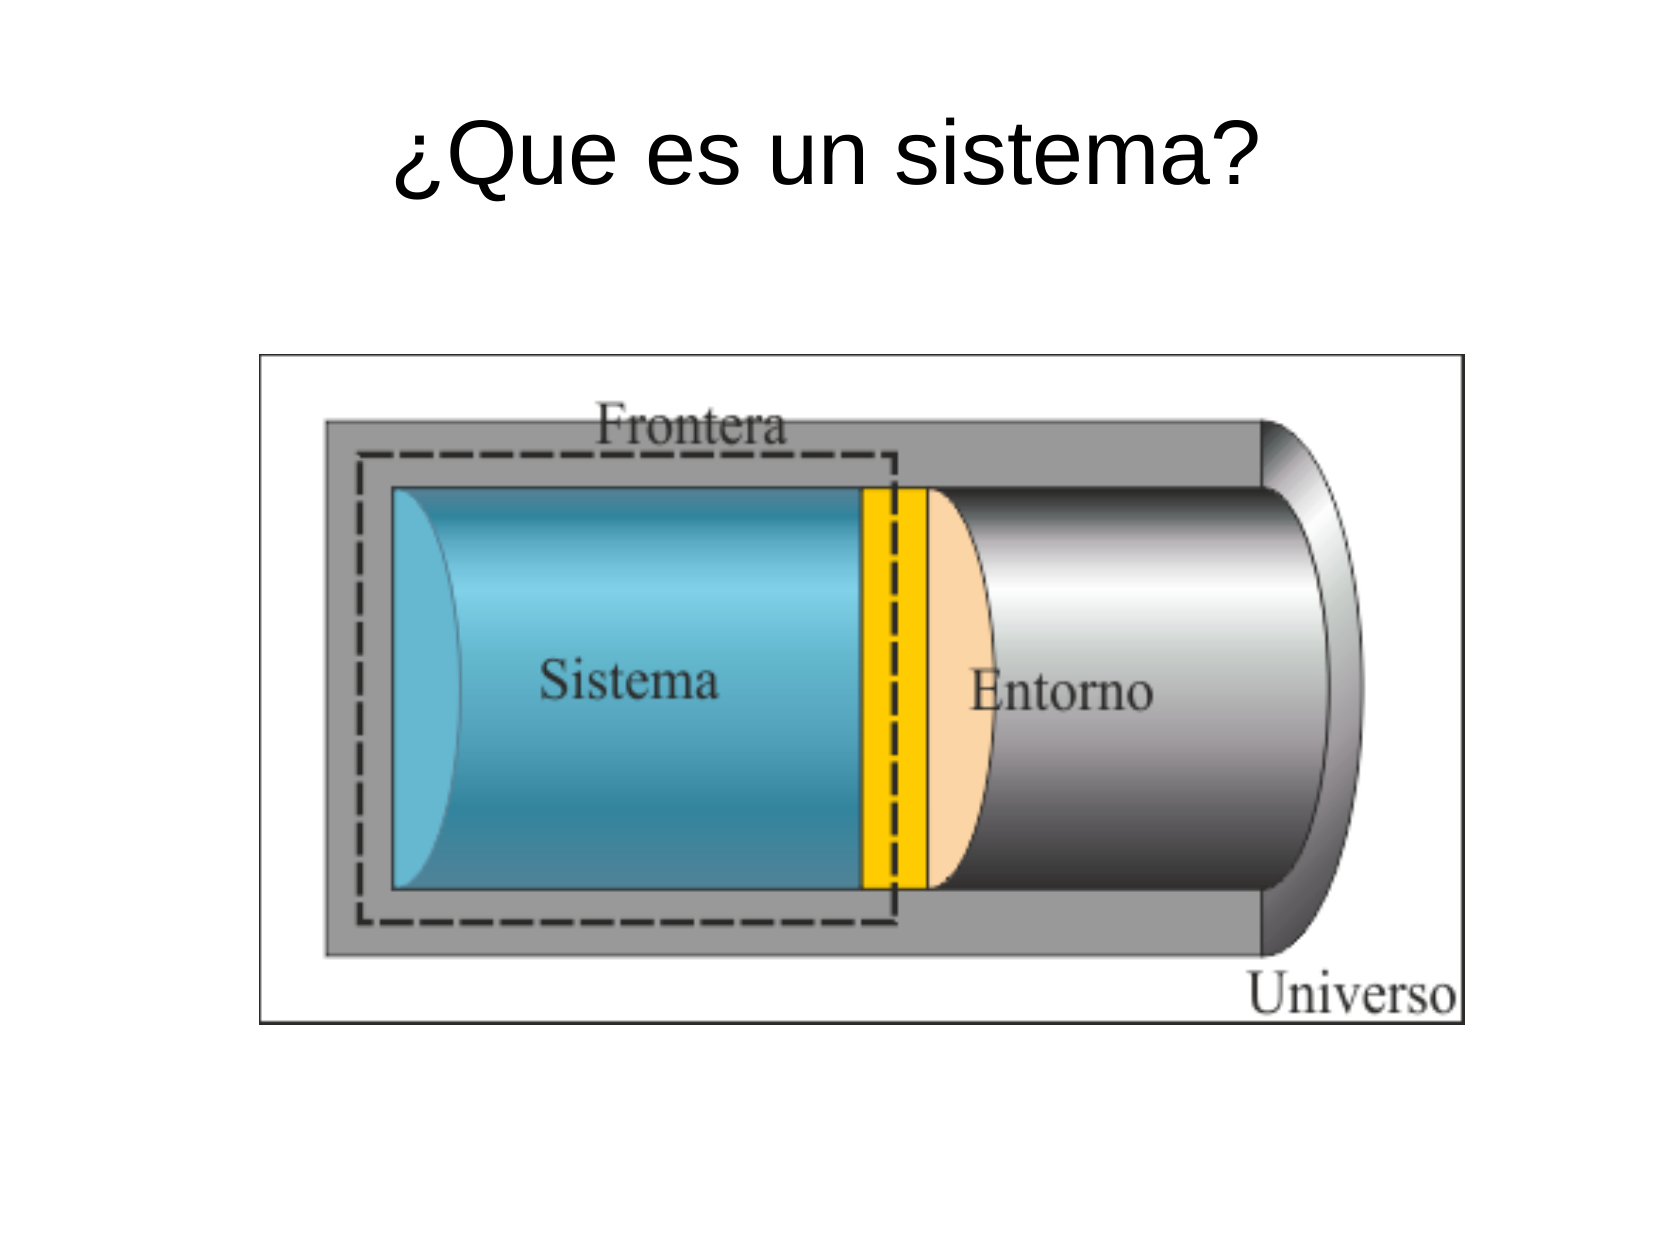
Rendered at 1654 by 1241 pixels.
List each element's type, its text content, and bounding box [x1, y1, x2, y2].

title ¿Que es un sistema? [82, 49, 1571, 257]
picture [259, 354, 1465, 1025]
